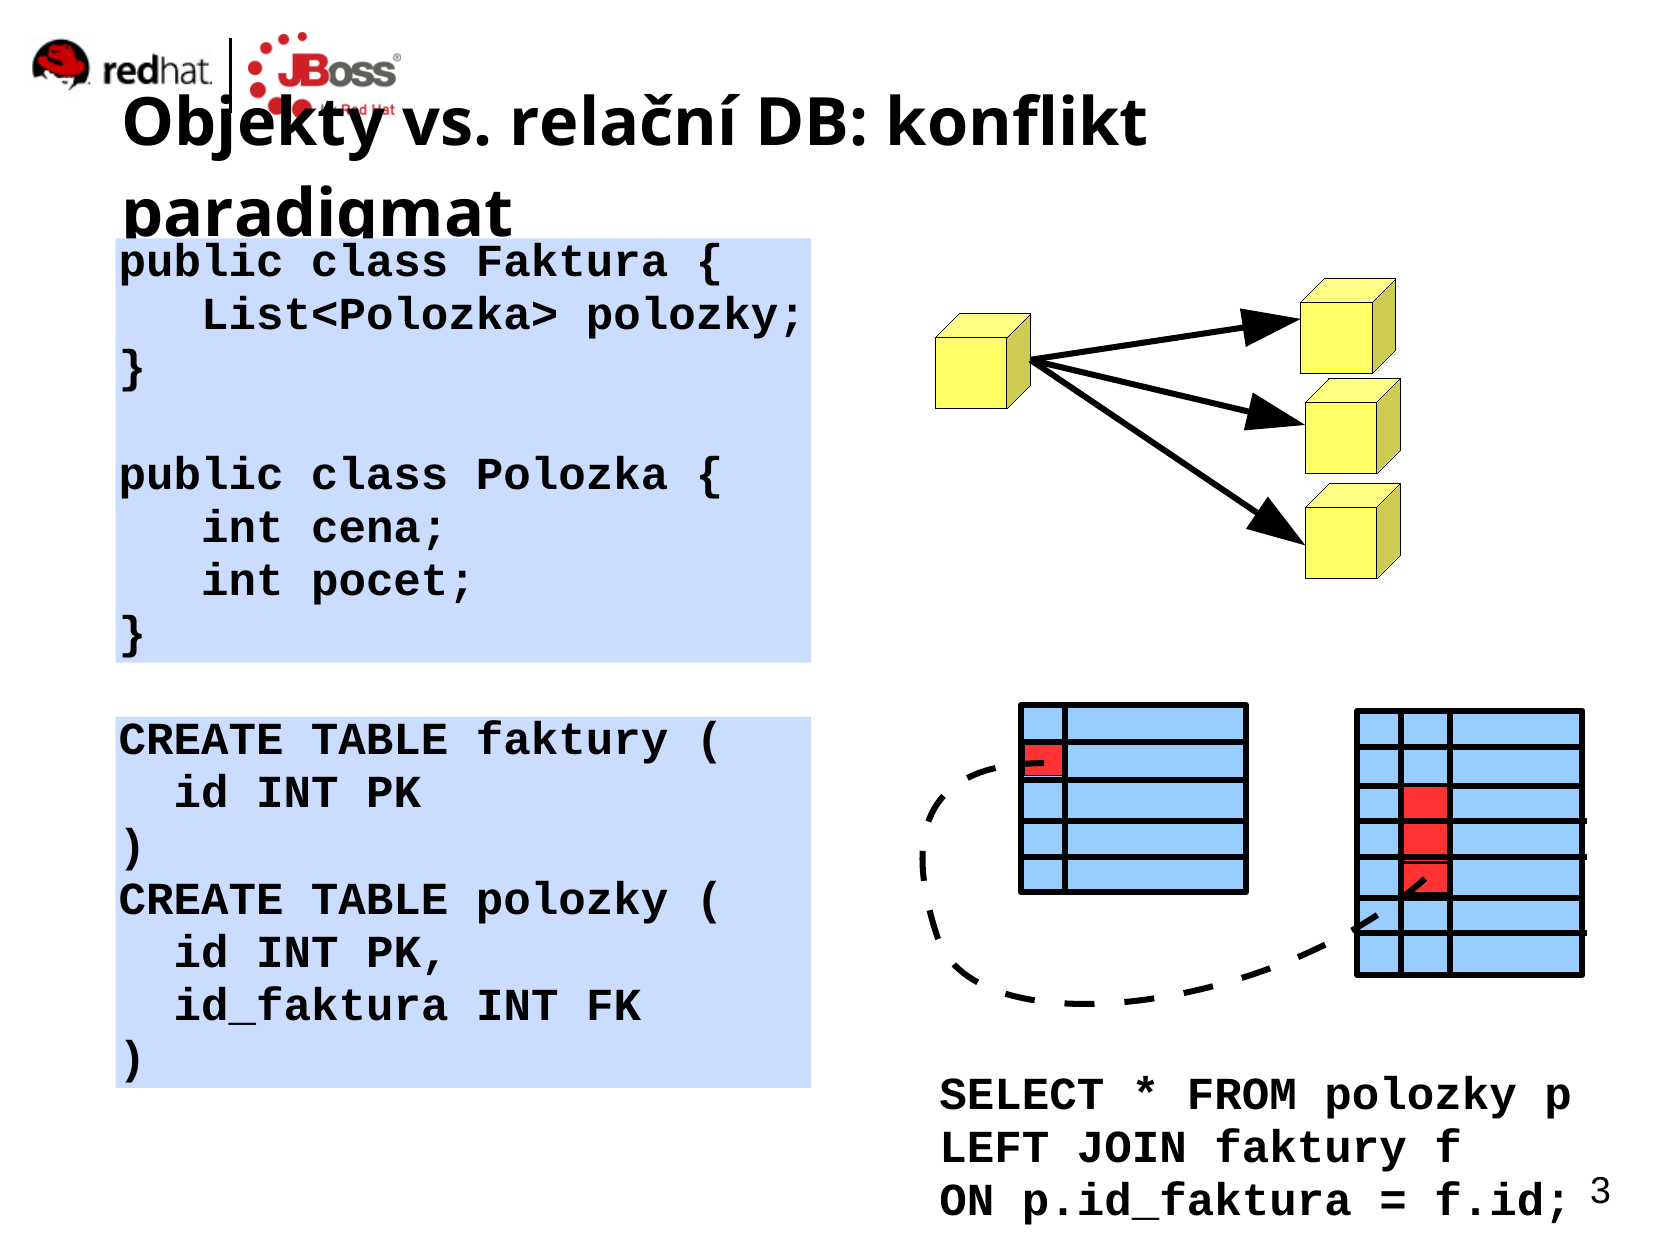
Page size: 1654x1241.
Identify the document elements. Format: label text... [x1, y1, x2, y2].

list public class Faktura { List<Polozka> polozky; } public class Polozka { int cena; int pocet; } [115, 238, 812, 663]
text_box [1453, 711, 1583, 783]
text_box [1357, 860, 1447, 930]
text_box [1357, 936, 1582, 976]
text_box [1453, 860, 1582, 930]
text_box [1021, 860, 1246, 893]
text_box [1357, 710, 1447, 783]
text_box [1020, 704, 1246, 777]
text_box [1300, 278, 1396, 374]
text_box [1357, 785, 1447, 818]
text_box [1305, 378, 1401, 474]
text_box [1453, 824, 1583, 854]
list CREATE TABLE faktury ( id INT PK ) CREATE TABLE polozky ( id INT PK, id_faktura INT FK ) [115, 716, 812, 1088]
text_box [1357, 824, 1447, 854]
text_box [935, 313, 1031, 409]
list SELECT * FROM polozky p LEFT JOIN faktury f ON p.id_faktura = f.id; [936, 1071, 1632, 1230]
text_box [1305, 483, 1401, 579]
picture [31, 37, 212, 98]
title Objekty vs. relační DB: konflikt paradigmat [121, 68, 1534, 262]
text_box [1021, 783, 1246, 818]
text_box [1021, 824, 1246, 854]
text_box [1453, 789, 1582, 818]
picture [248, 32, 401, 68]
